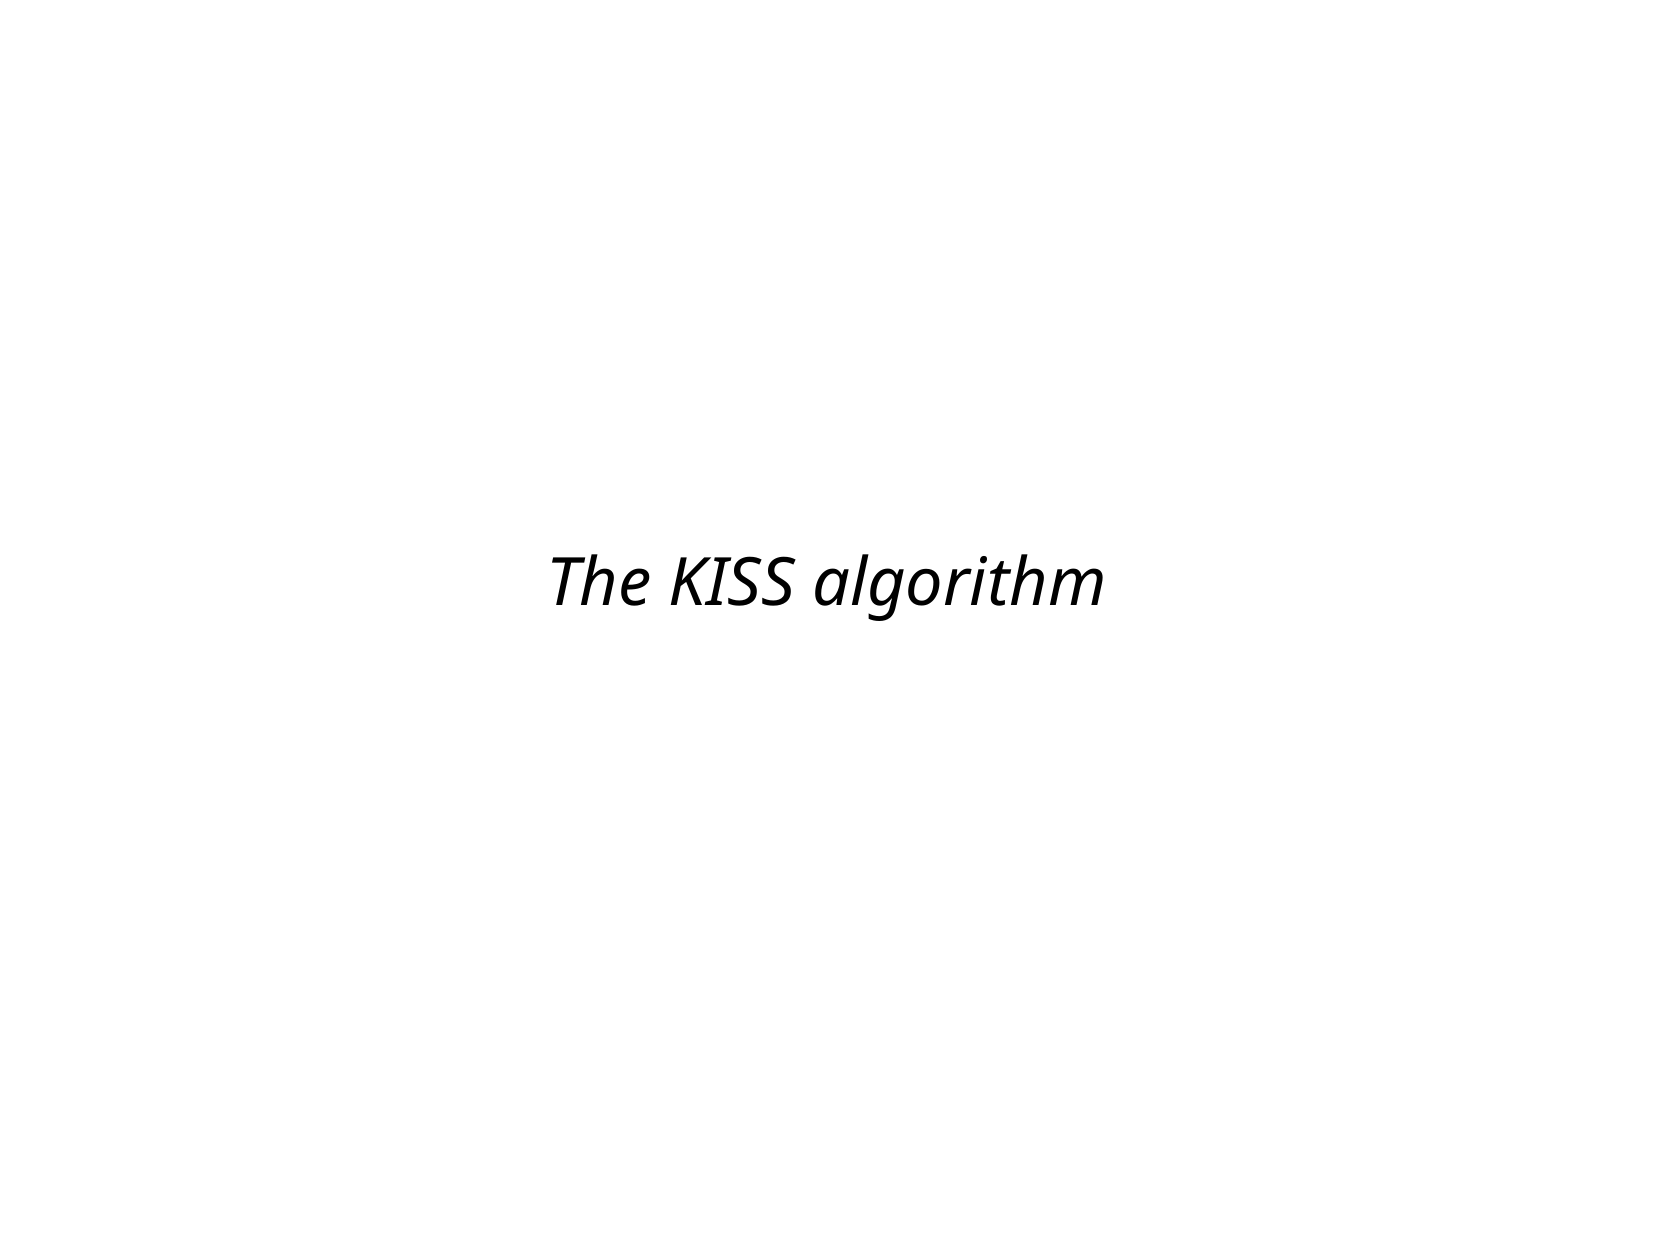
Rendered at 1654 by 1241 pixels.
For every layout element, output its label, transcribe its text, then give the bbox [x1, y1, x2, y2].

subtitle The KISS algorithm [82, 56, 1571, 1102]
